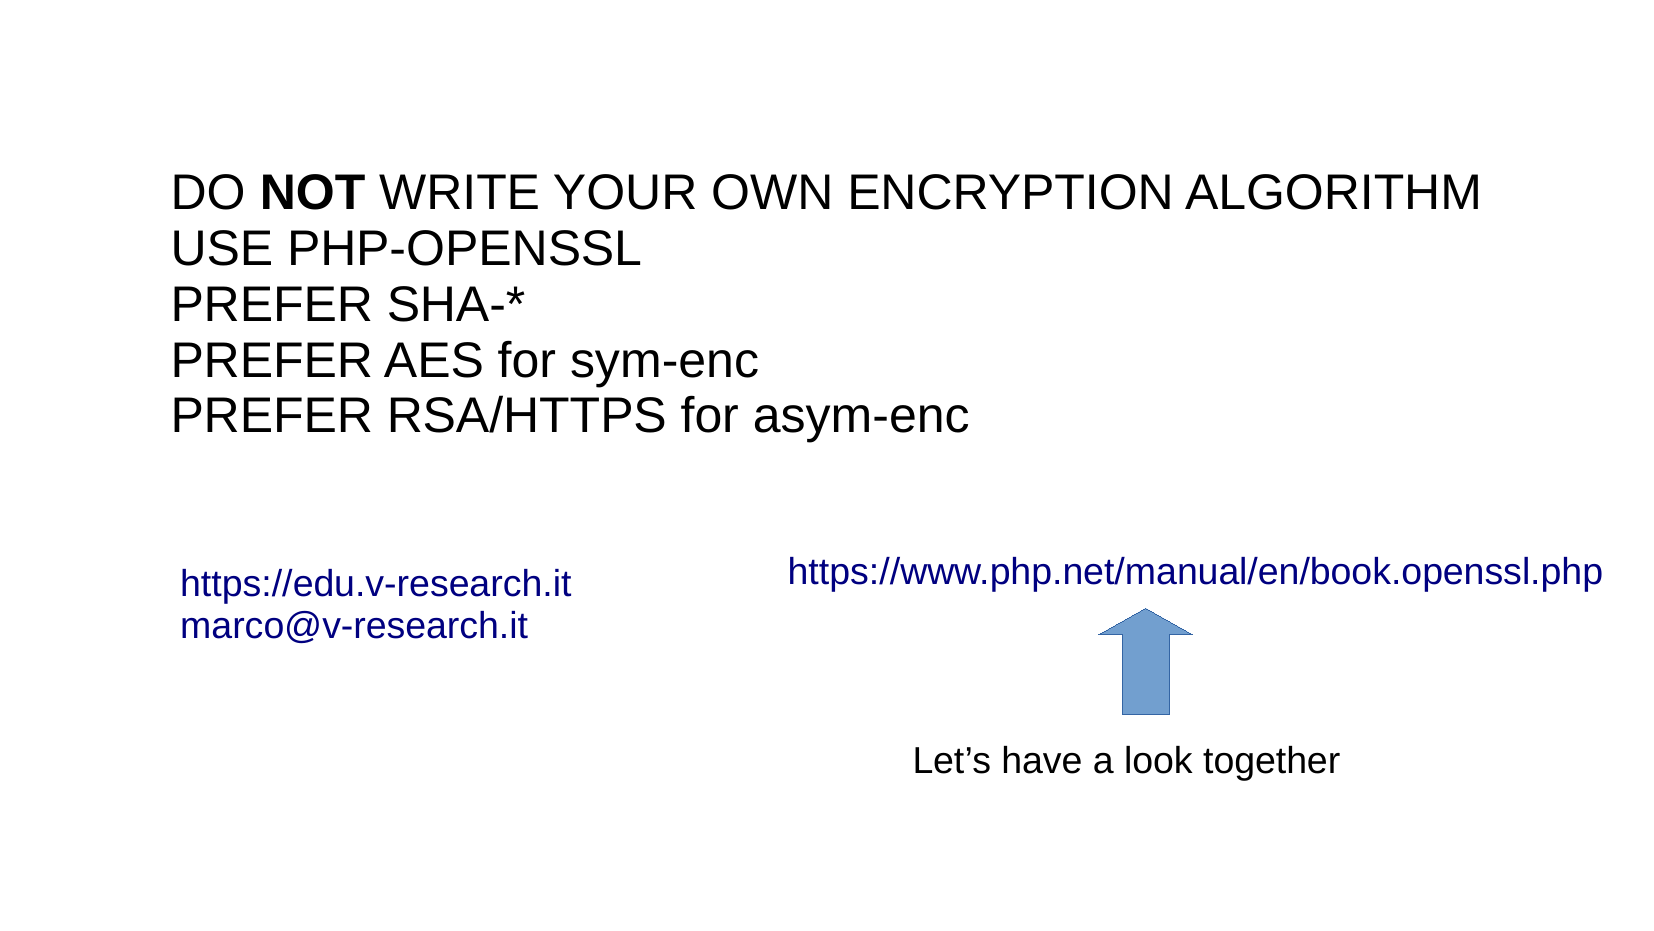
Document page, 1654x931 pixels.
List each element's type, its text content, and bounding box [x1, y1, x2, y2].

text_box DO NOT WRITE YOUR OWN ENCRYPTION ALGORITHM USE PHP-OPENSSL PREFER SHA-* PREFER AES for sym-enc PREFER RSA/HTTPS for asym-enc [155, 157, 1498, 451]
text_box https://edu.v-research.it marco@v-research.it [165, 555, 587, 654]
text_box [1098, 608, 1193, 715]
text_box Let’s have a look together [897, 732, 1356, 790]
text_box https://www.php.net/manual/en/book.openssl.php [772, 543, 1619, 643]
